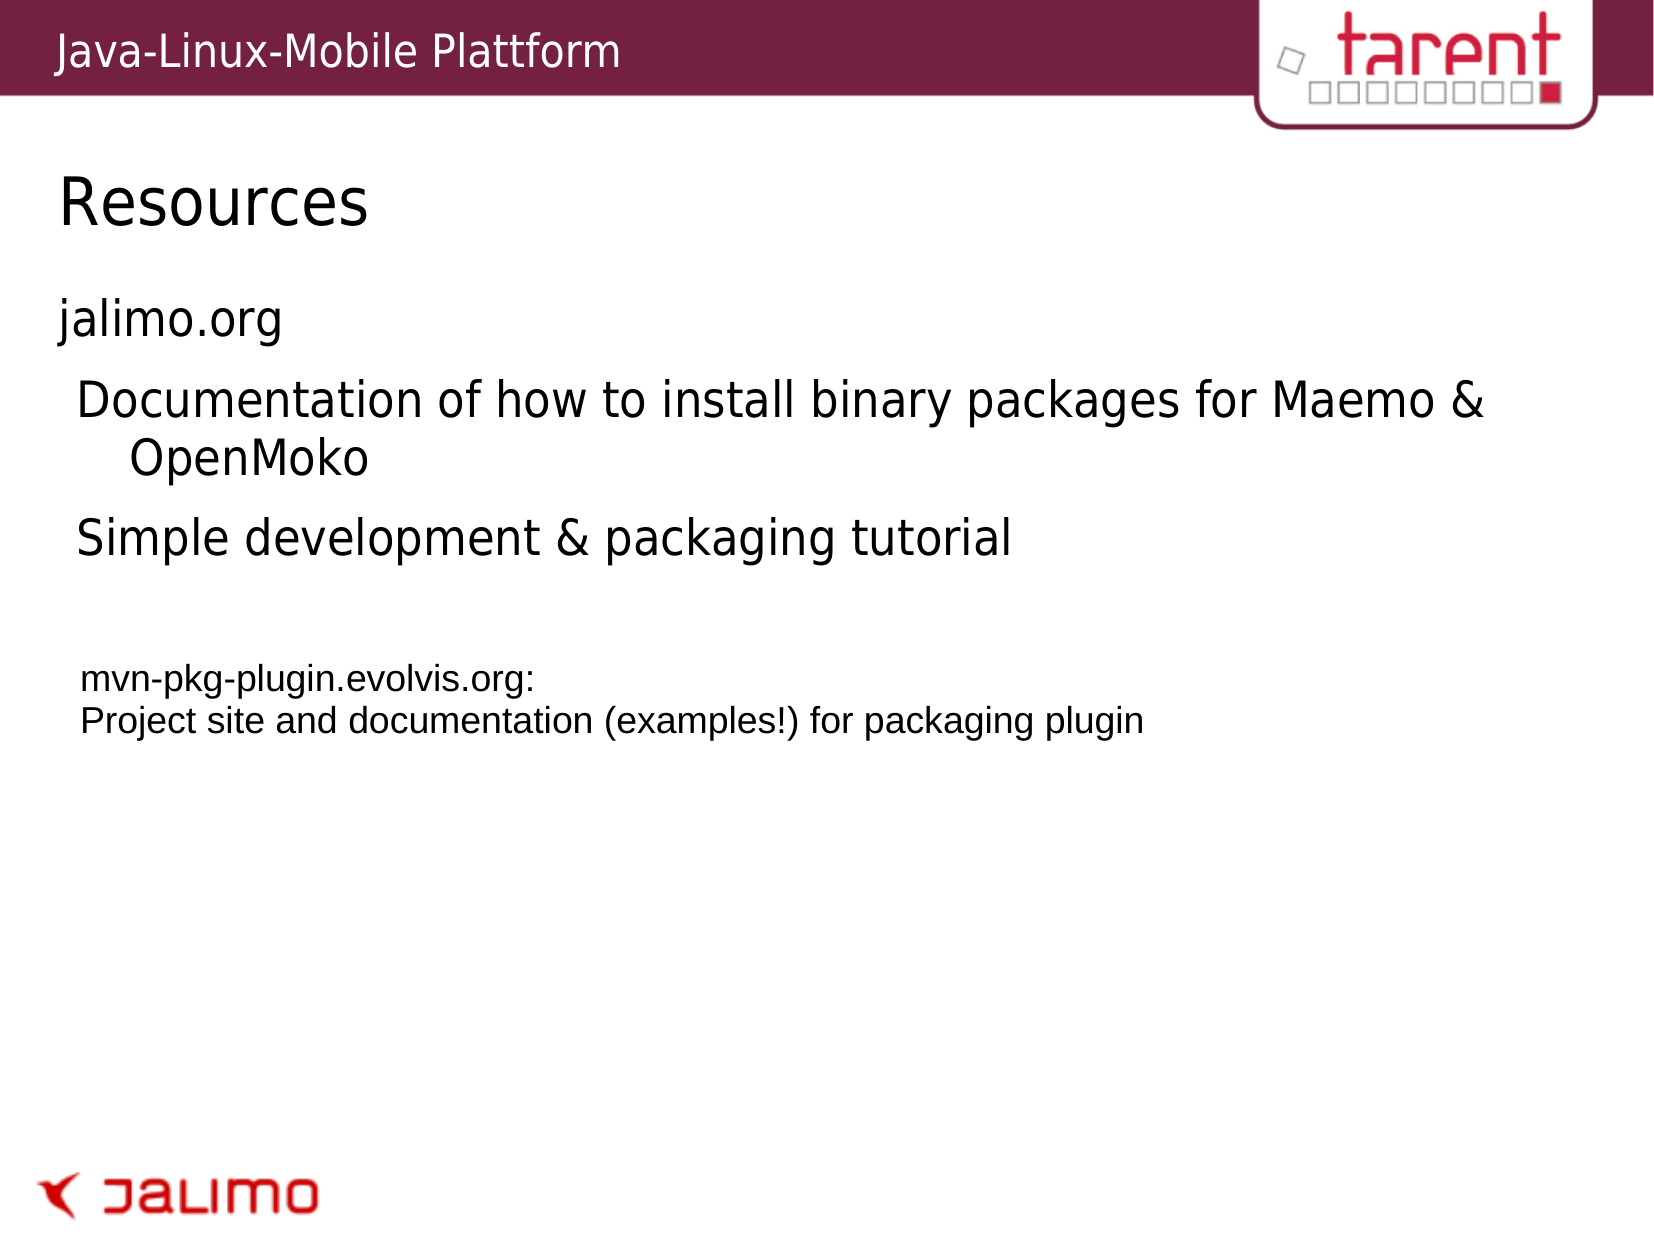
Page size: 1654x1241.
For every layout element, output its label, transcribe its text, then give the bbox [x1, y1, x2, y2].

text_box mvn-pkg-plugin.evolvis.org: Project site and documentation (examples!) for packaging plugin [47, 649, 1609, 862]
list jalimo.org Documentation of how to install binary packages for Maemo & OpenMoko Simple development & packaging tutorial [59, 290, 1571, 649]
picture [32, 1171, 324, 1222]
picture [0, 0, 1654, 146]
title Resources [59, 162, 1625, 241]
